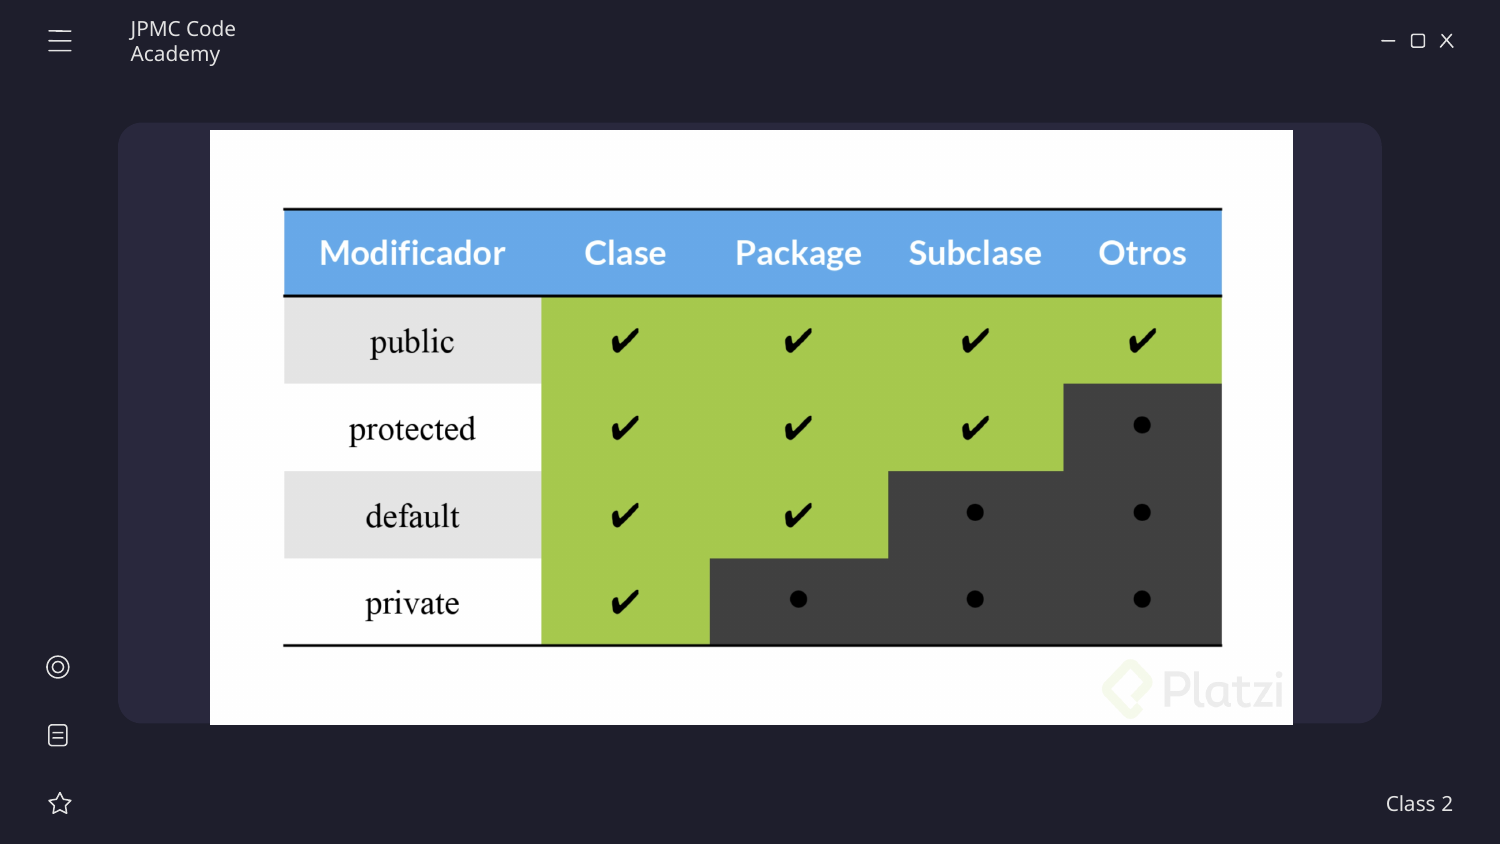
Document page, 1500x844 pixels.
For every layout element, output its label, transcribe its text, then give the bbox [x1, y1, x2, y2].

picture [210, 130, 1293, 725]
subtitle JPMC Code Academy [130, 18, 306, 64]
subtitle Class 2 [1278, 780, 1453, 826]
